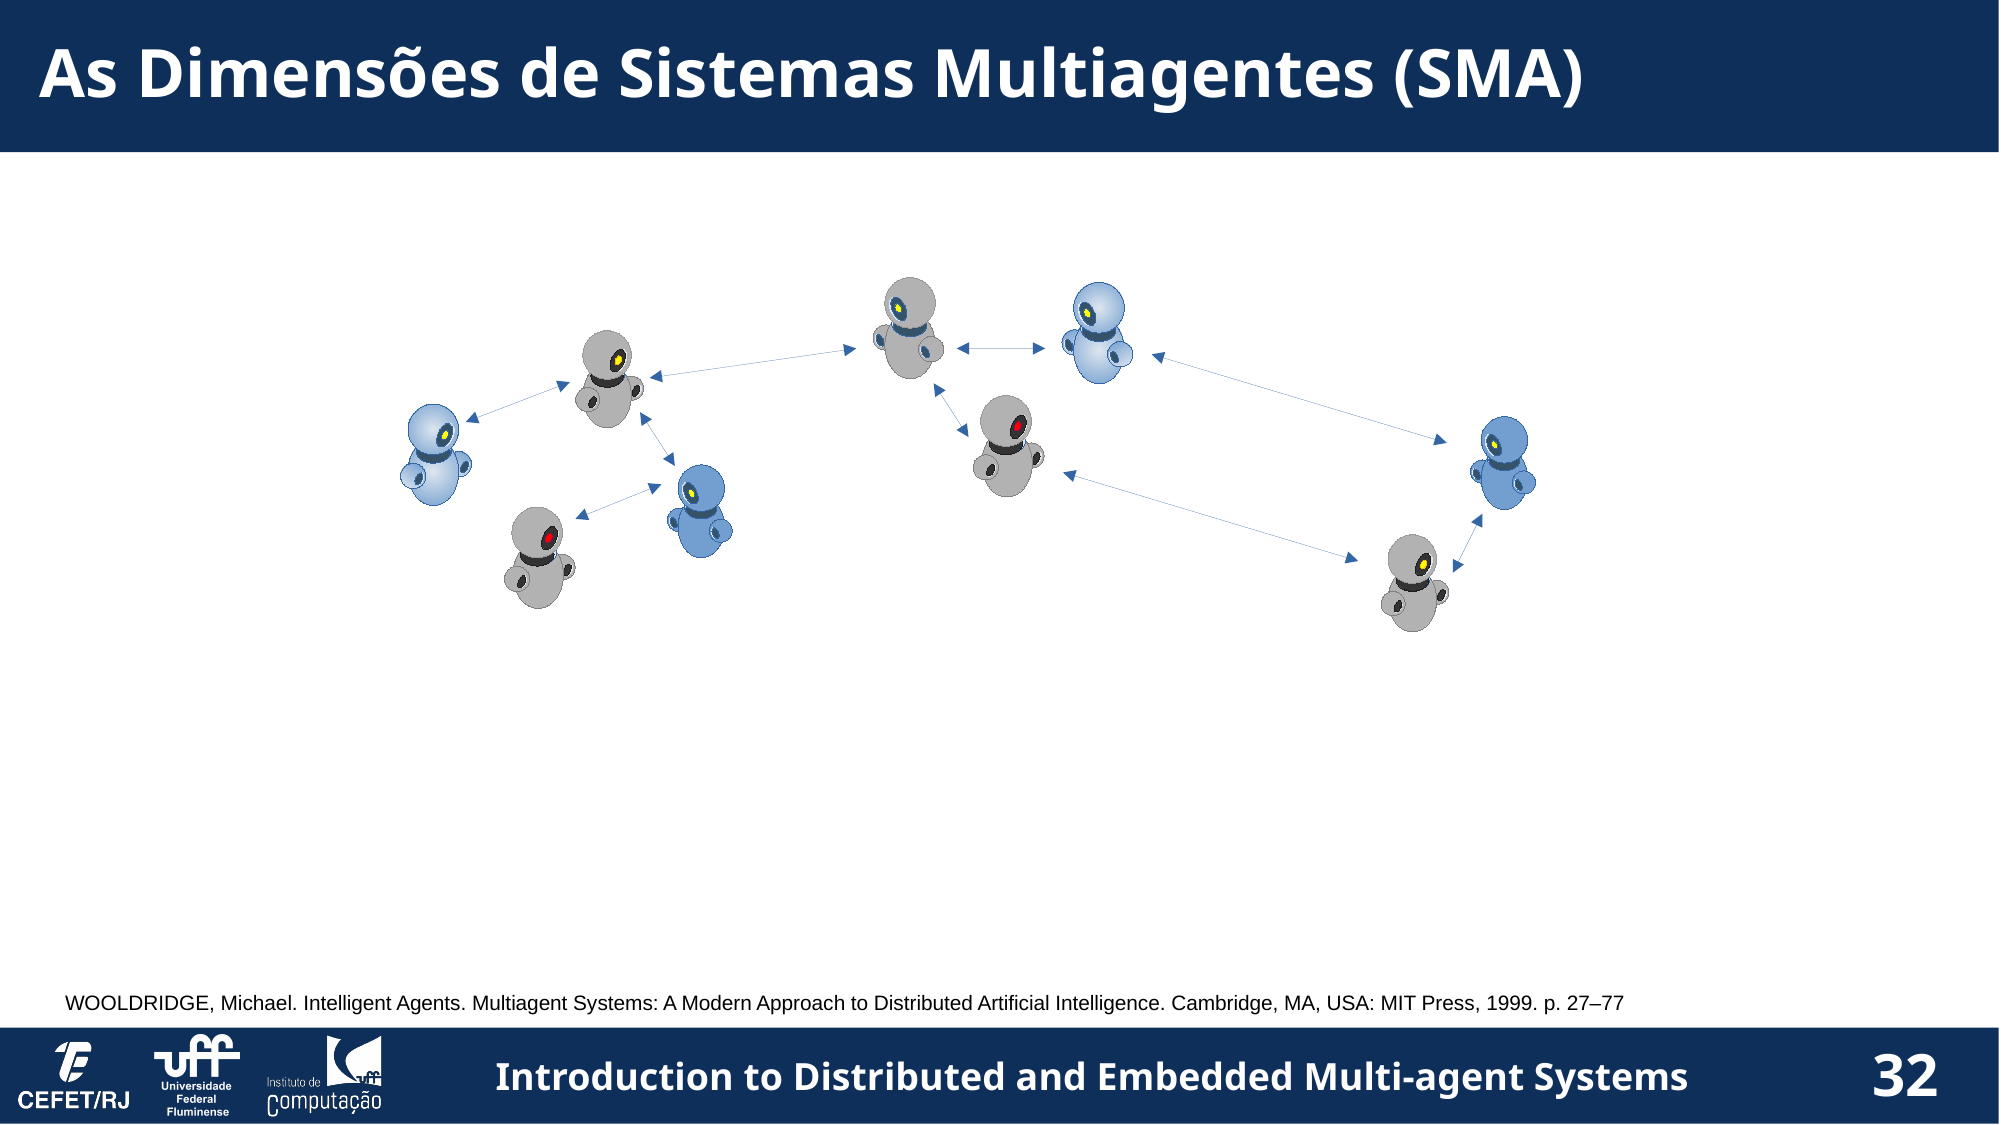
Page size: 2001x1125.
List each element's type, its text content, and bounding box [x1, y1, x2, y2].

text_box [504, 507, 576, 609]
text_box WOOLDRIDGE, Michael. Intelligent Agents. Multiagent Systems: A Modern Approach to Distributed Artificial Intelligence. Cambridge, MA, USA: MIT Press, 1999. p. 27–77 [50, 982, 1969, 1023]
picture [18, 1021, 129, 1125]
text_box [667, 464, 733, 558]
text_box [1470, 416, 1536, 510]
text_box [1381, 534, 1449, 632]
picture [153, 1033, 241, 1121]
text_box [575, 330, 644, 428]
text_box [1061, 282, 1133, 384]
text_box [873, 277, 944, 379]
text_box As Dimensões de Sistemas Multiagentes (SMA) [25, 23, 1999, 119]
text_box [973, 395, 1045, 497]
text_box [400, 404, 472, 506]
picture [265, 1033, 383, 1117]
